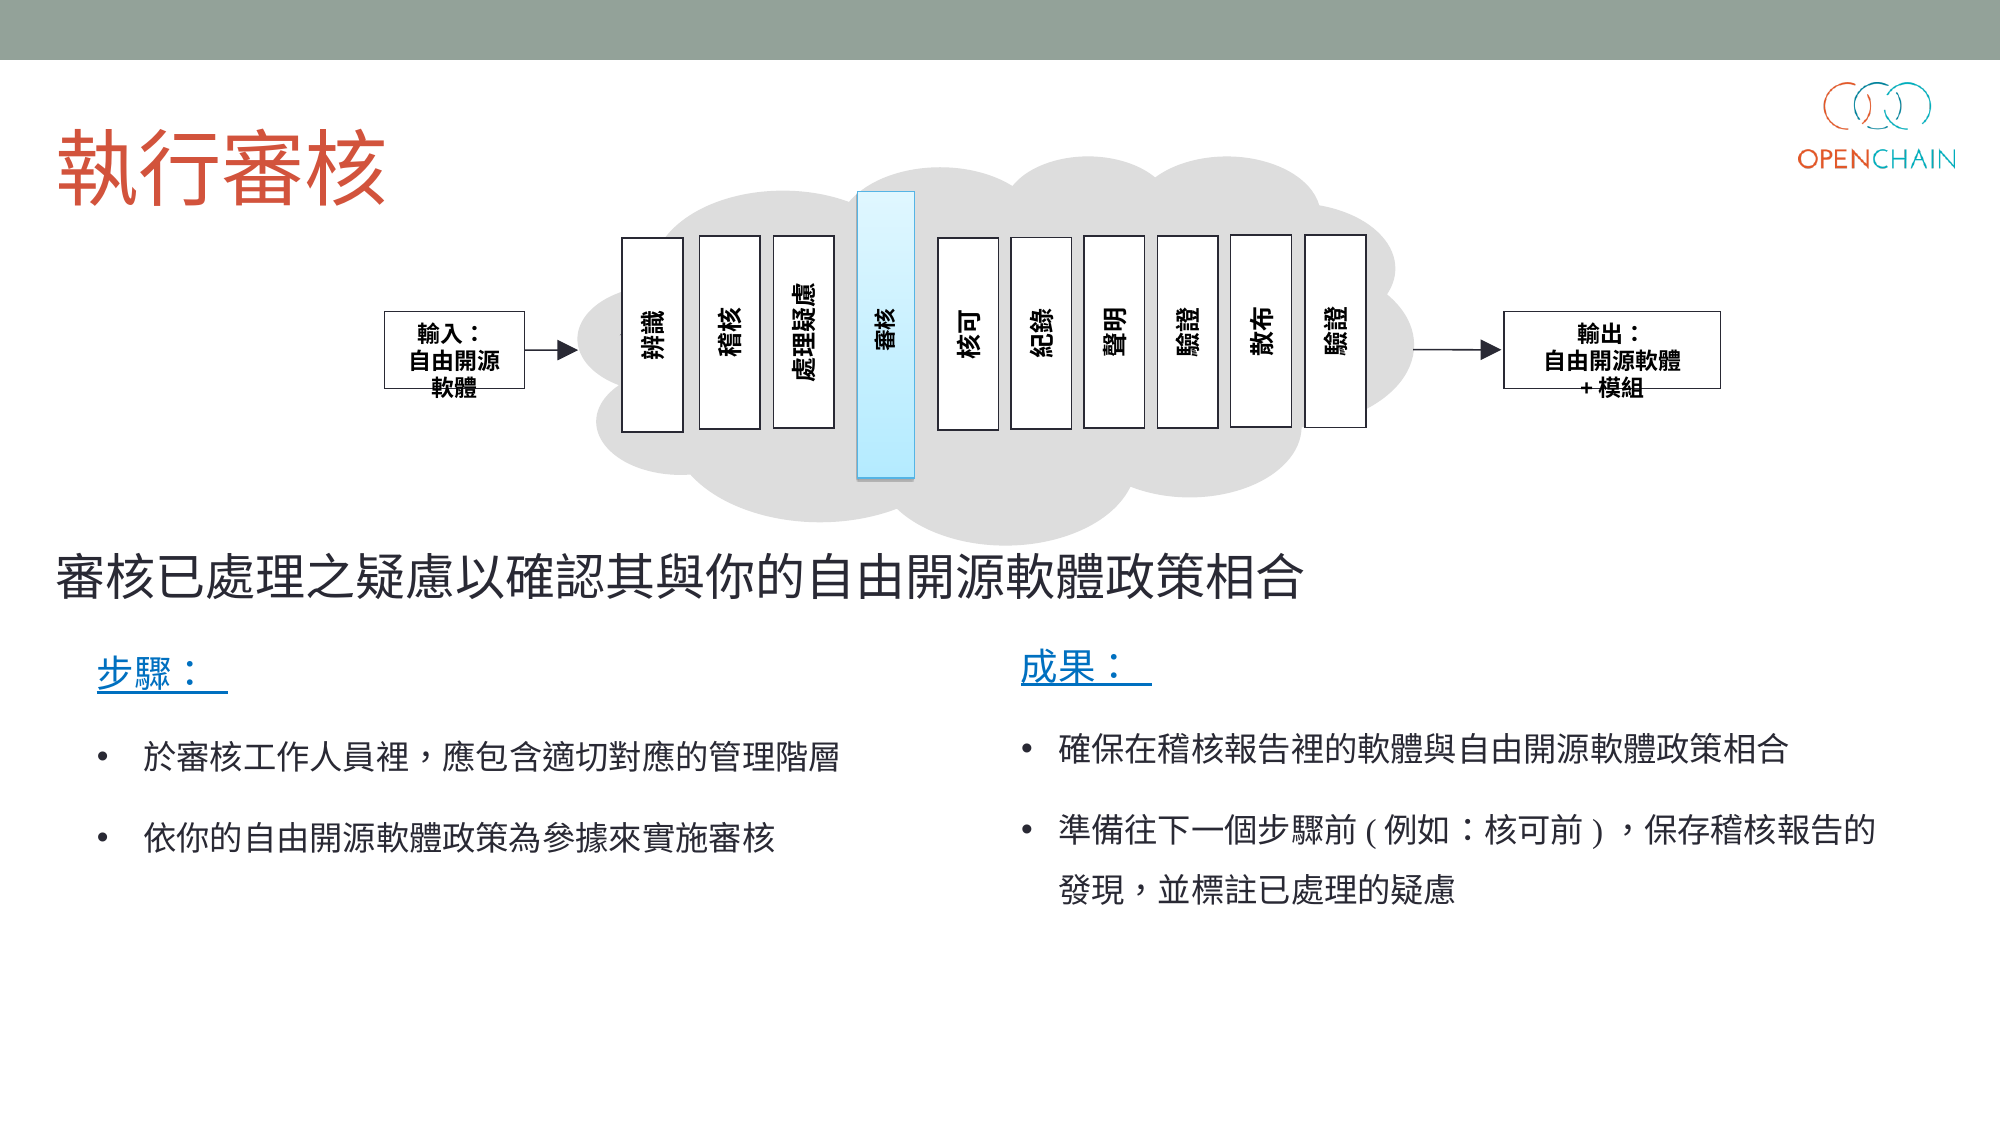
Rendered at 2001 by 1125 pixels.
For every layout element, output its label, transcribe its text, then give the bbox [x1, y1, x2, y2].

text_box 成果： 確保在稽核報告裡的軟體與自由開源軟體政策相合 準備往下一個步驟前(例如：核可前)，保存稽核報告的發現，並標註已處理的疑慮 [1005, 614, 1898, 1078]
text_box 聲明 [1084, 247, 1145, 429]
text_box 輸入： 自由開源軟體 [384, 311, 525, 389]
text_box 紀錄 [1010, 247, 1072, 430]
text_box 處理疑慮 [773, 247, 835, 429]
text_box [1366, 247, 1415, 410]
text_box 核可 [937, 247, 999, 431]
text_box 驗證 [1157, 247, 1219, 429]
picture [1798, 82, 1955, 169]
text_box 辨識 [622, 247, 683, 432]
text_box 審核已處理之疑慮以確認其與你的自由開源軟體政策相合 [40, 537, 2000, 614]
text_box 步驟： 於審核工作人員裡，應包含適切對應的管理階層 依你的自由開源軟體政策為參據來實施審核 [81, 620, 961, 1075]
text_box 審核 [855, 247, 913, 474]
text_box 散布 [1230, 247, 1292, 428]
text_box [577, 247, 1305, 537]
text_box 執行審核 [40, 84, 1841, 247]
text_box 驗證 [1305, 247, 1366, 428]
text_box 稽核 [699, 247, 760, 429]
text_box 輸出： 自由開源軟體 +模組 [1504, 311, 1721, 389]
